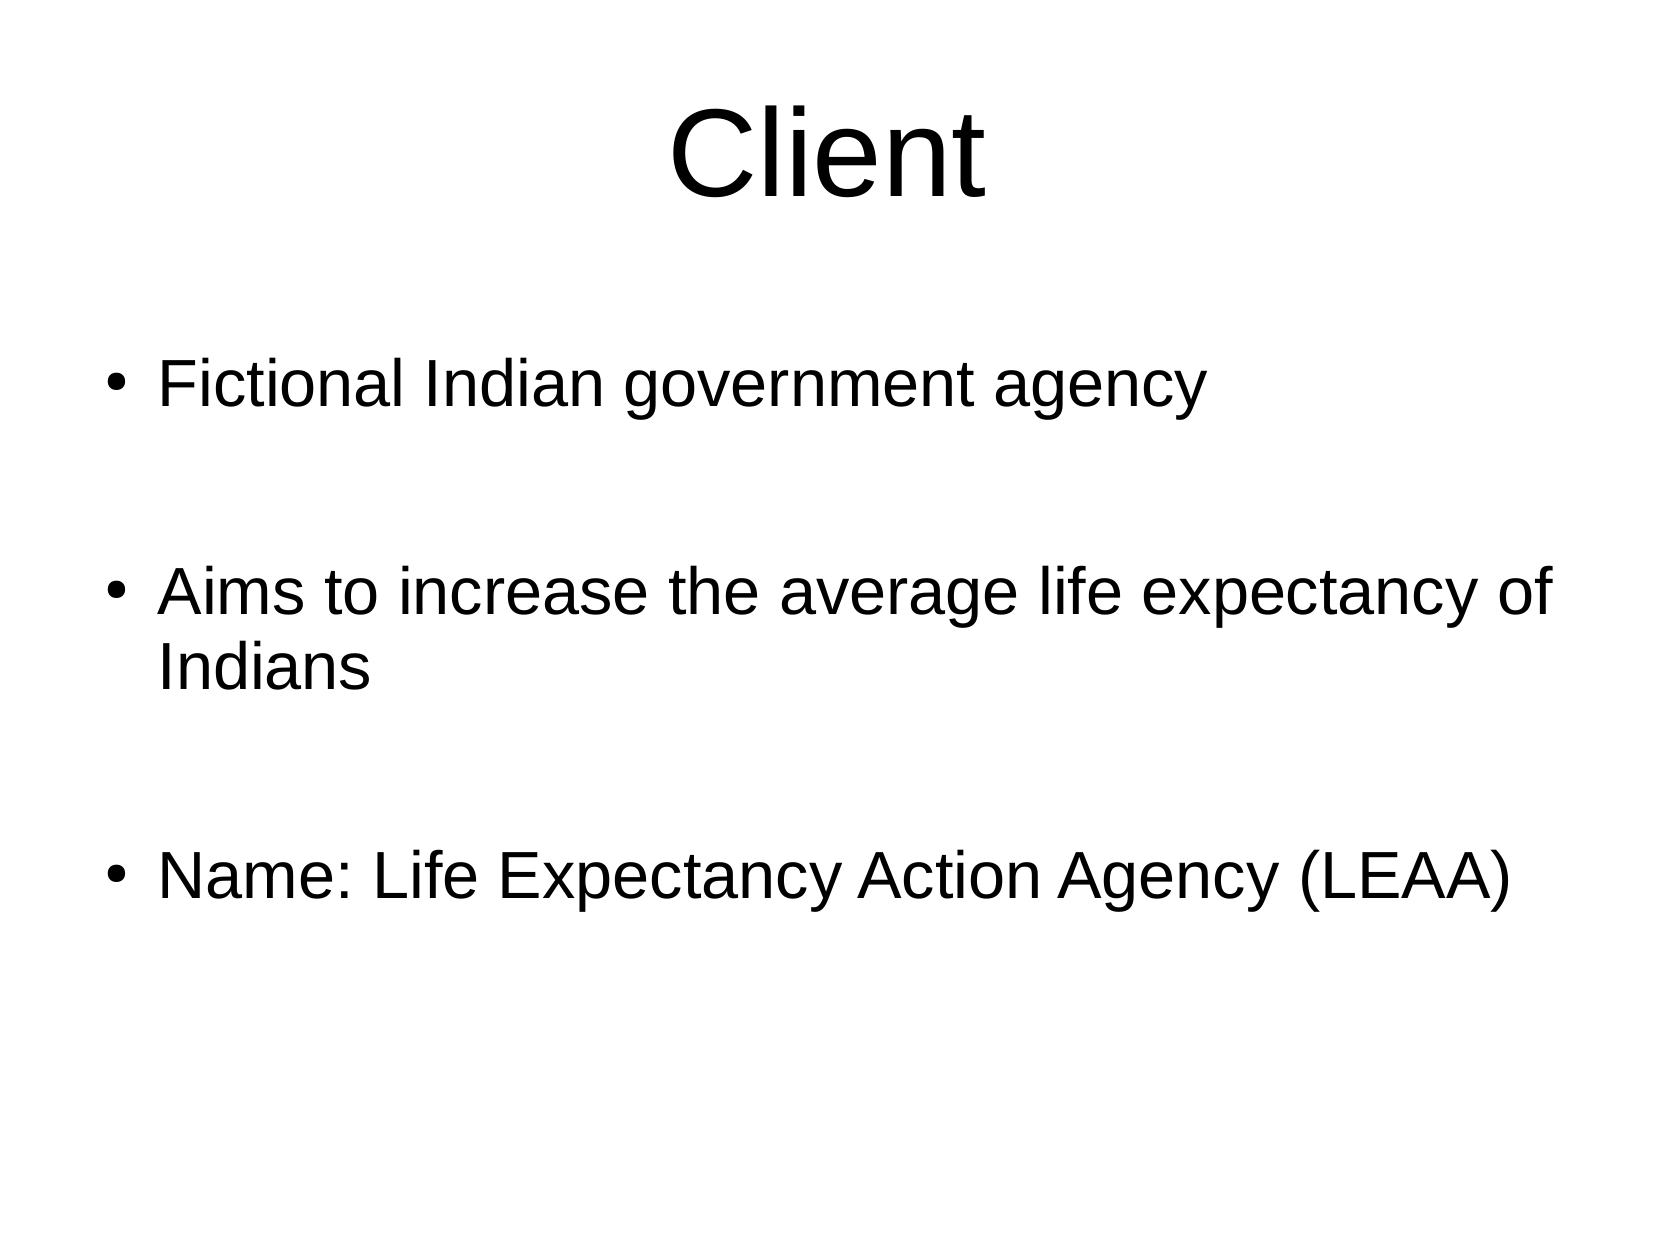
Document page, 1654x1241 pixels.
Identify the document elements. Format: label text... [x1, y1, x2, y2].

list Fictional Indian government agency Aims to increase the average life expectancy of Indians Name: Life Expectancy Action Agency (LEAA) [86, 345, 1576, 1066]
title Client [82, 49, 1571, 257]
